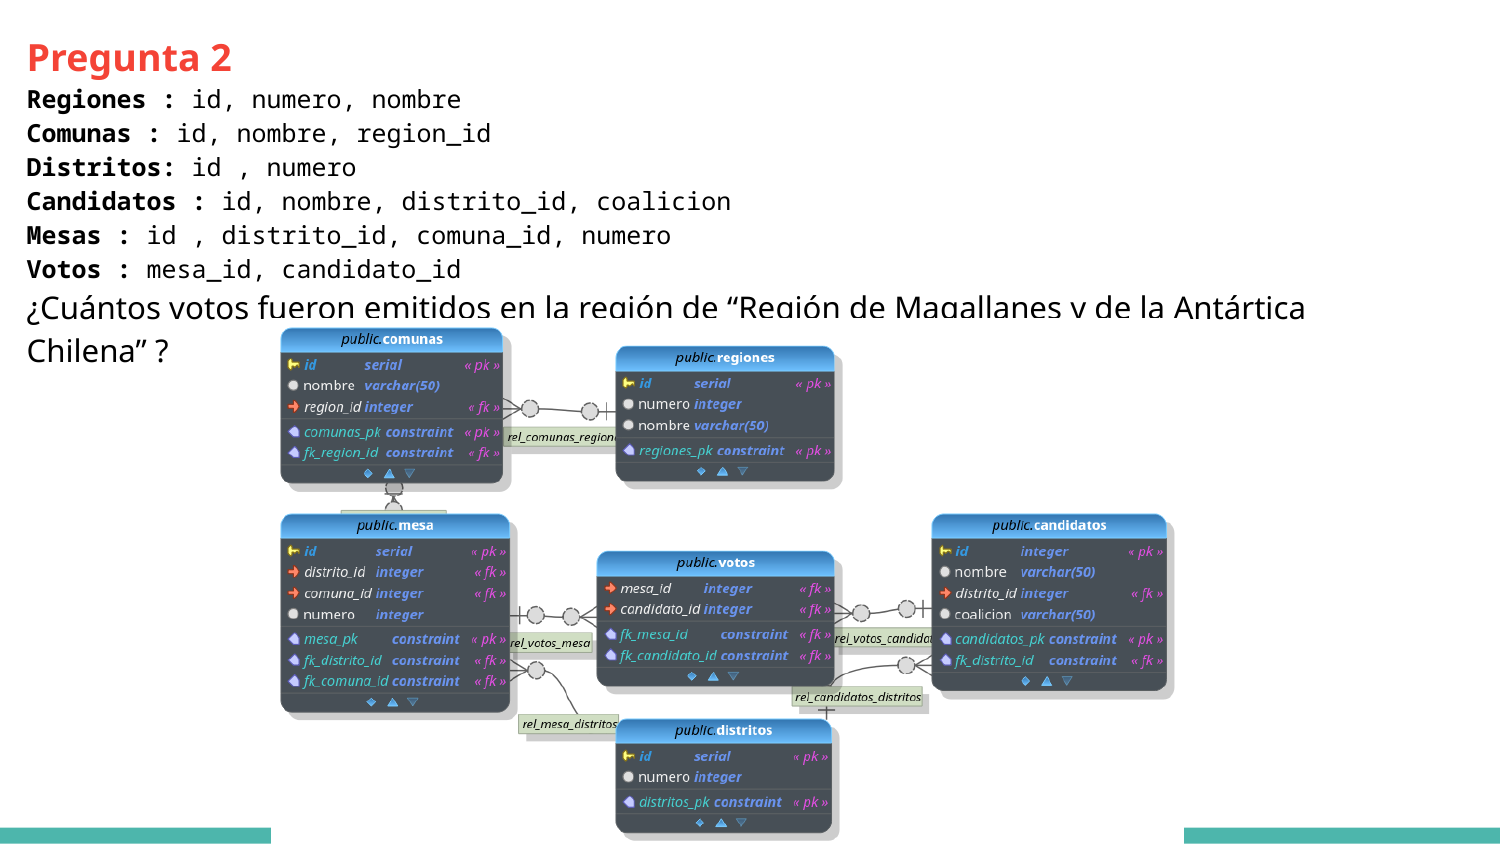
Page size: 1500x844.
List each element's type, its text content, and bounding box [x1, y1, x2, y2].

picture [271, 318, 1184, 844]
text_box Pregunta 2 Regiones : id, numero, nombre Comunas : id, nombre, region_id Distritos: id , numero Candidatos : id, nombre, distrito_id, coalicion Mesas : id , distrito_id, comuna_id, numero Votos : mesa_id, candidato_id ¿Cuántos votos fueron emitidos en la región de “Región de Magallanes y de la Antártica Chilena” ? [11, 23, 1465, 844]
